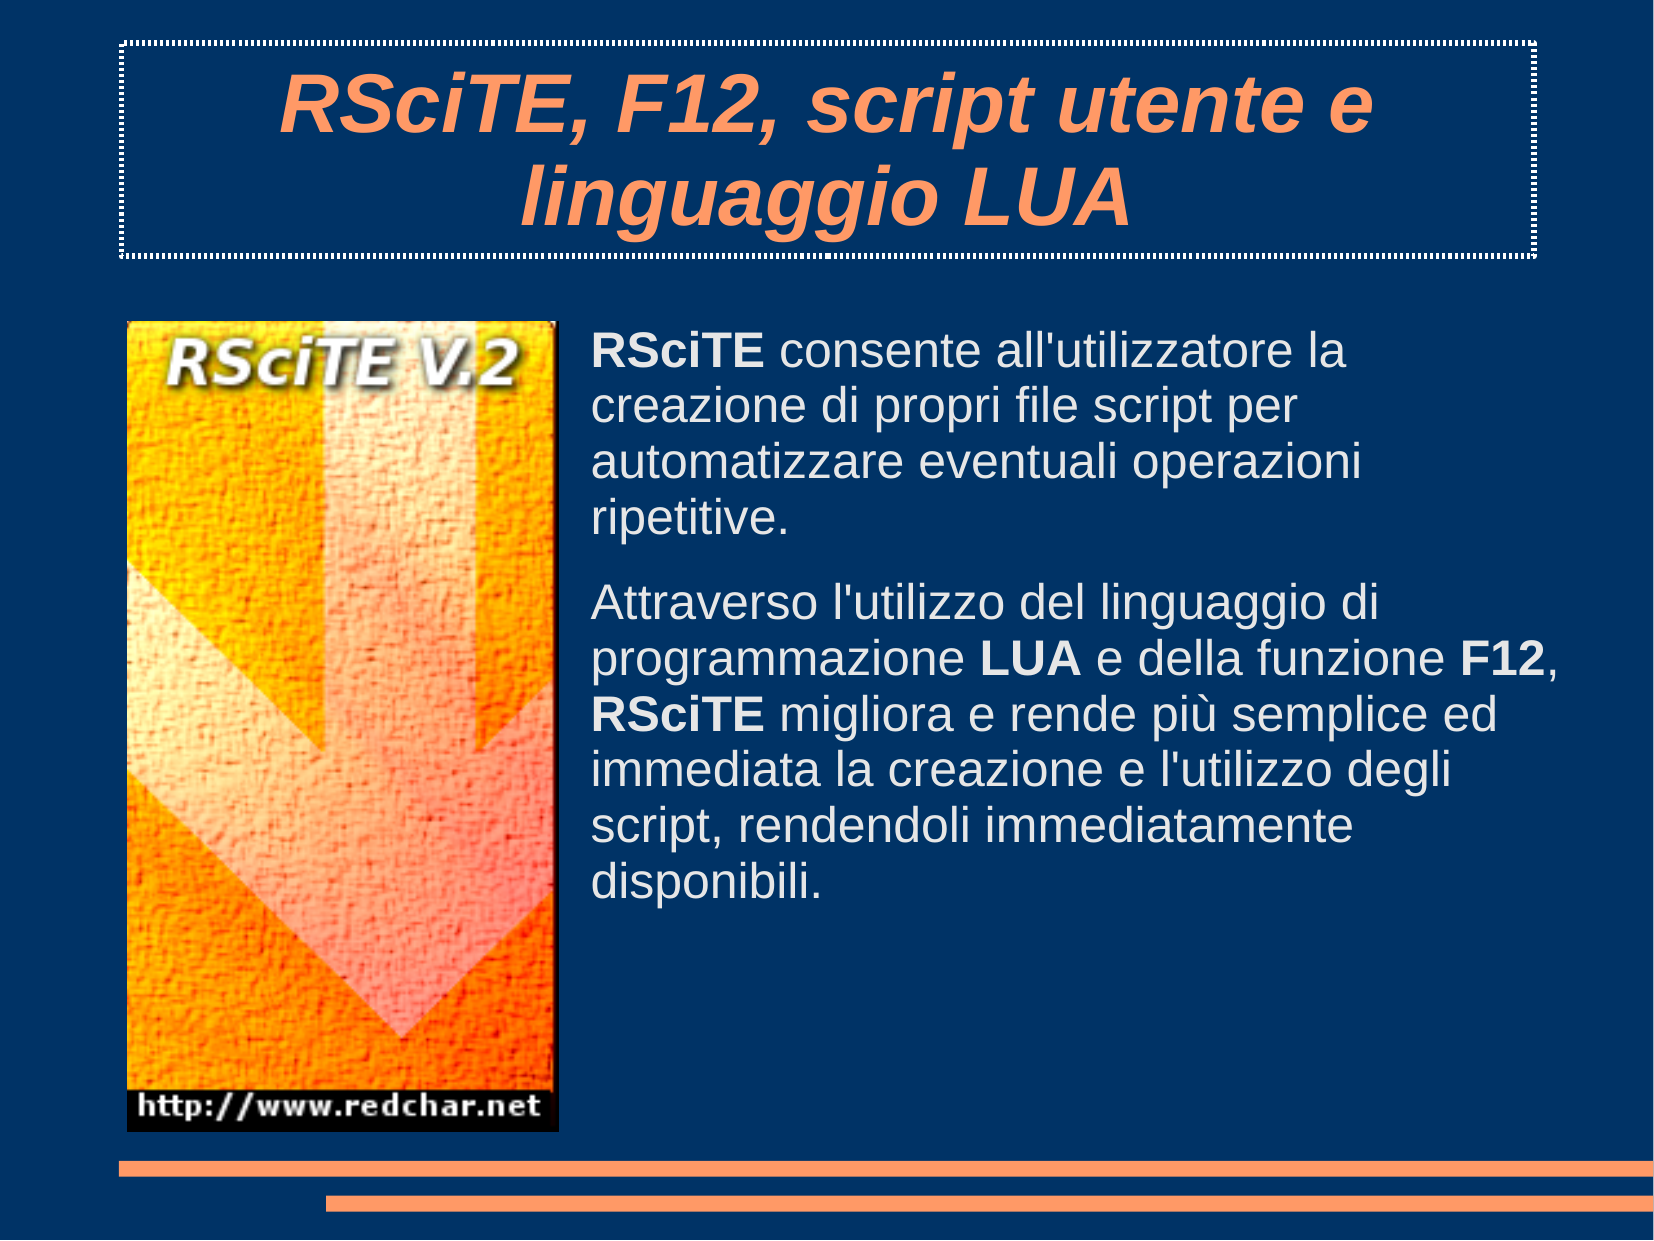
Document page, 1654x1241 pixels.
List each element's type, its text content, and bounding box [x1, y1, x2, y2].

picture [127, 321, 559, 1132]
title RSciTE, F12, script utente e linguaggio LUA [121, 43, 1534, 257]
list RSciTE consente all'utilizzatore la creazione di propri file script per automatizzare eventuali operazioni ripetitive. Attraverso l'utilizzo del linguaggio di programmazione LUA e della funzione F12, RSciTE migliora e rende più semplice ed immediata la creazione e l'utilizzo degli script, rendendoli immediatamente disponibili. [590, 322, 1562, 1132]
